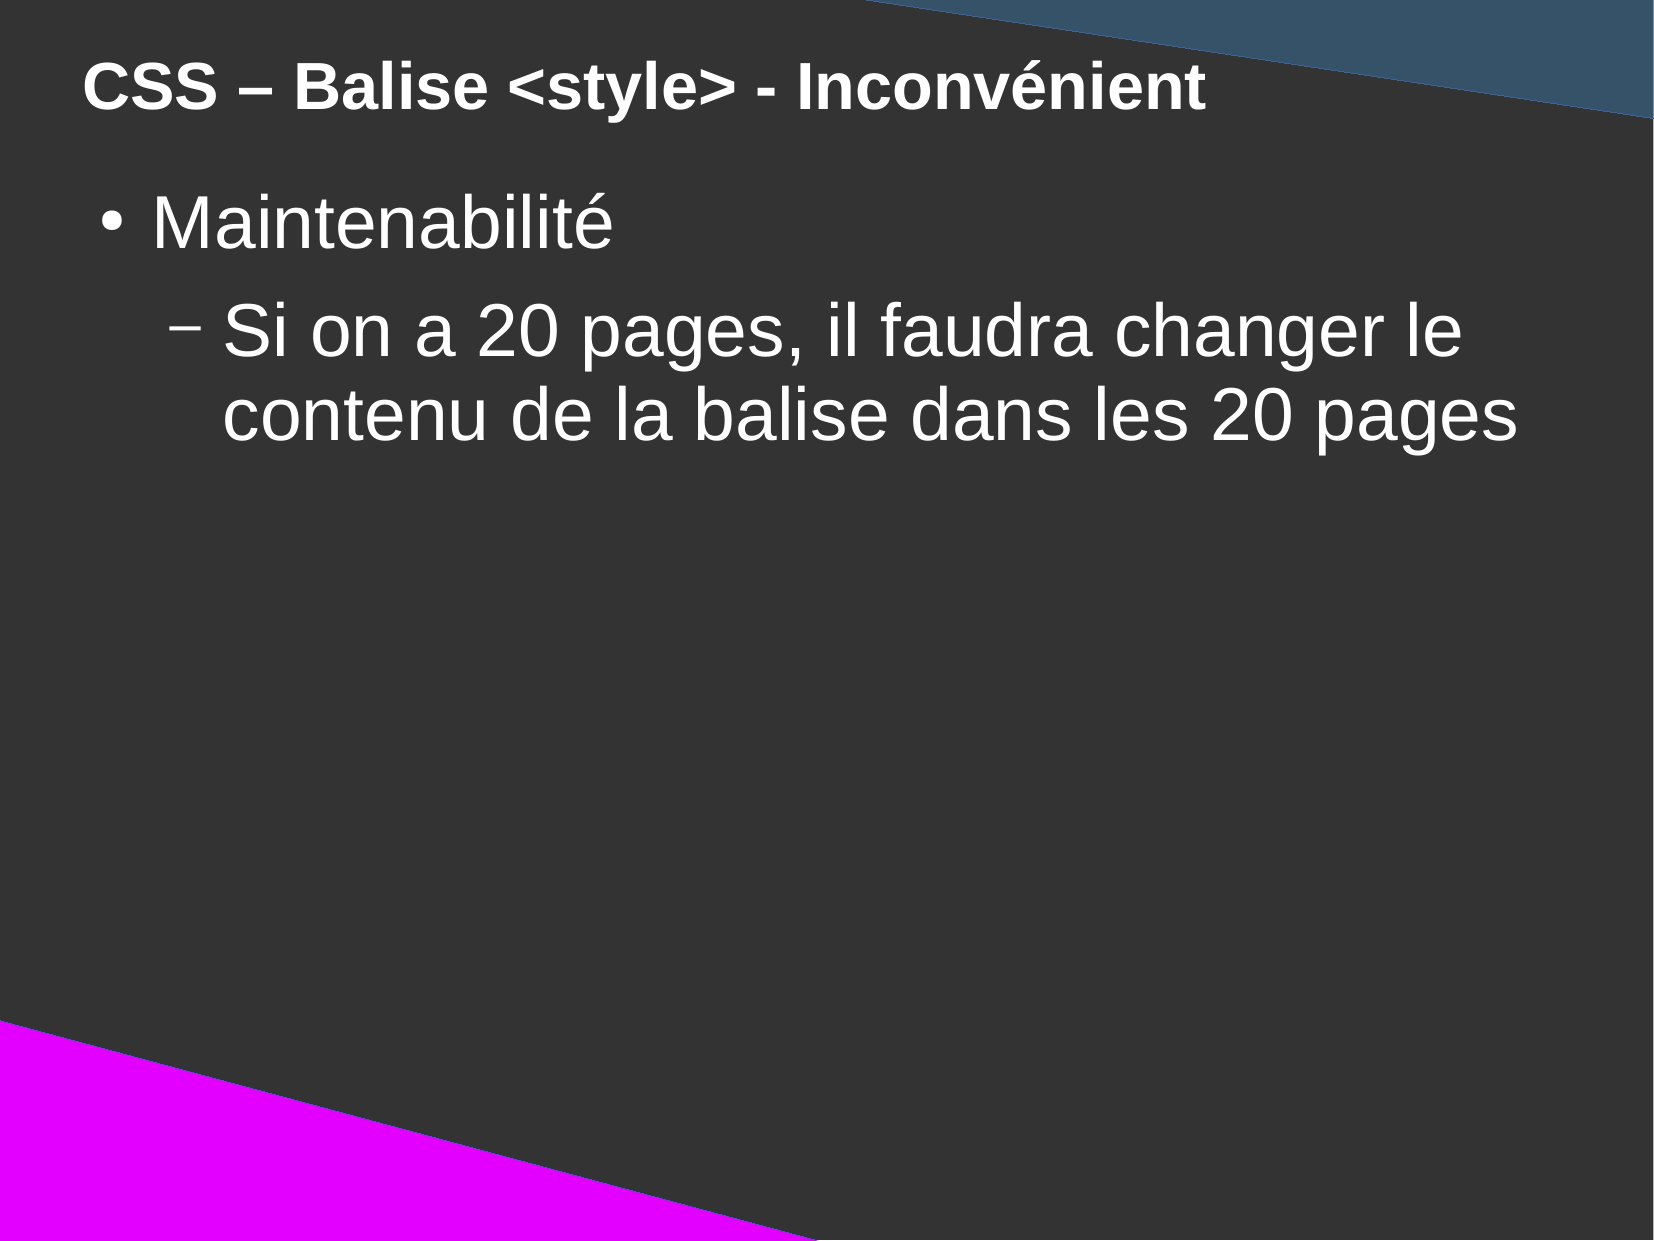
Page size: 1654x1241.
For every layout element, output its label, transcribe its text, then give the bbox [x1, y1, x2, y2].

text_box [866, 0, 1654, 119]
title CSS – Balise <style> - Inconvénient [82, 49, 1571, 162]
list Maintenabilité Si on a 20 pages, il faudra changer le contenu de la balise dans les 20 pages [80, 180, 1605, 945]
text_box [0, 1020, 819, 1241]
